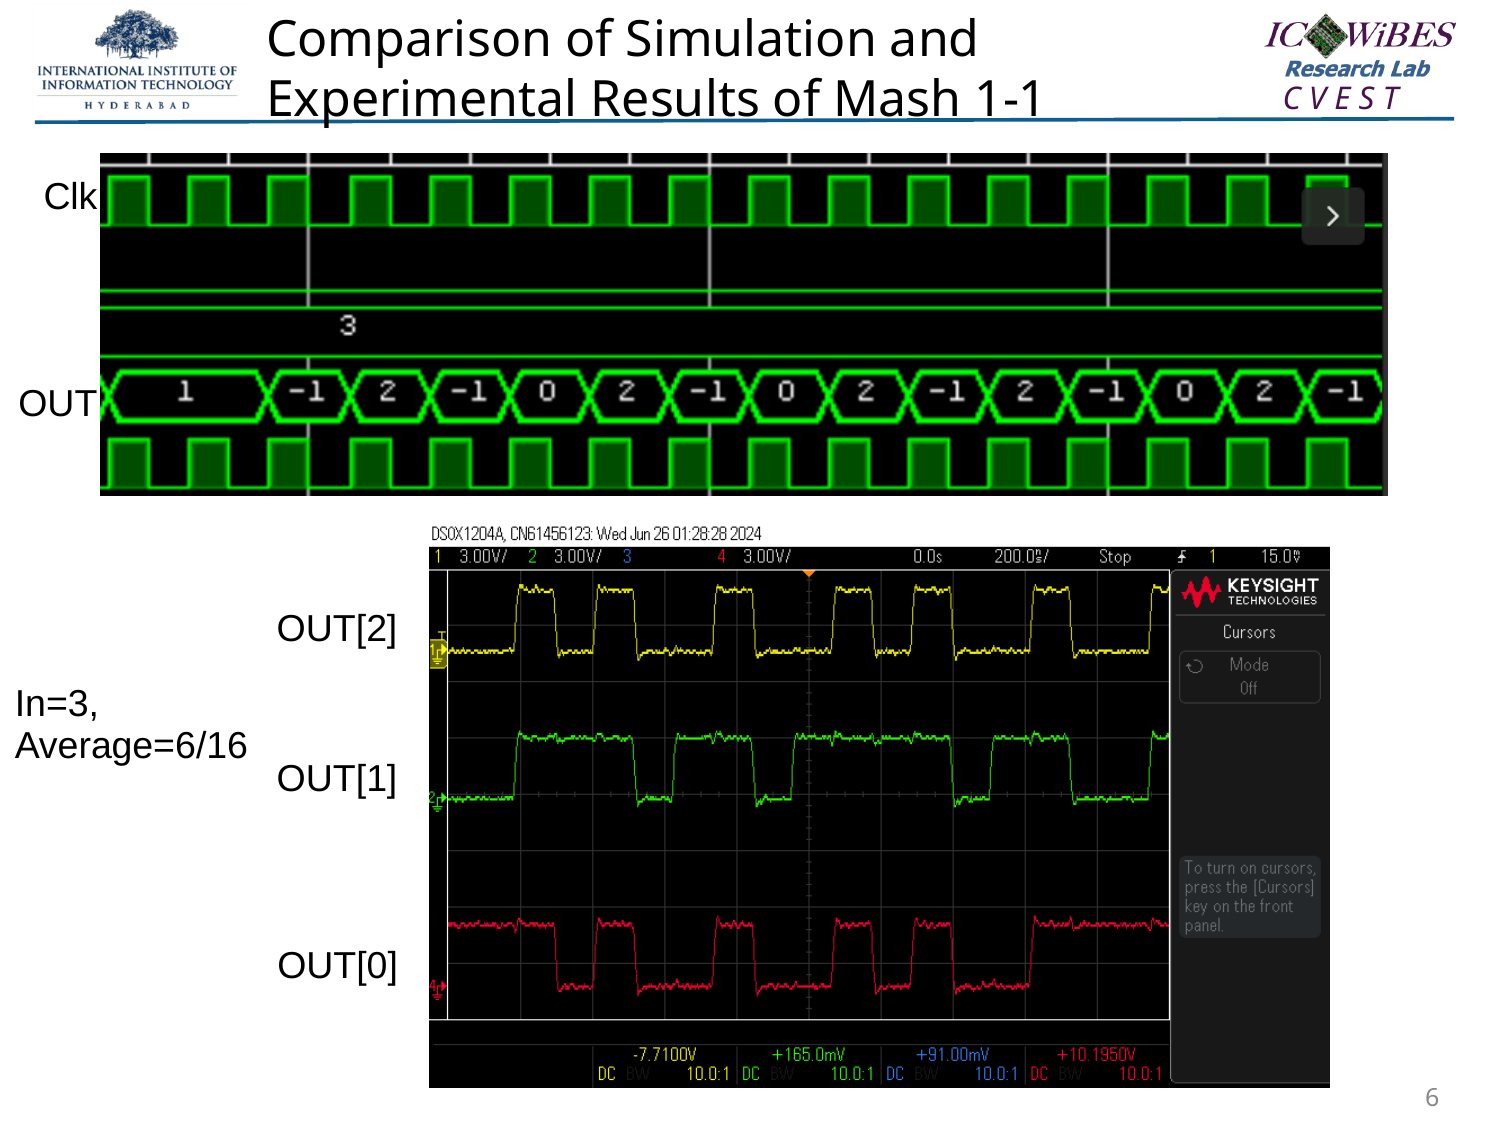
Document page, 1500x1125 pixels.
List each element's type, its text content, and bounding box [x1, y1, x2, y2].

text_box OUT[1] [301, 750, 413, 807]
text_box Clk [28, 168, 113, 225]
text_box OUT[0] [262, 937, 414, 995]
text_box OUT [3, 375, 113, 432]
picture [31, 2, 247, 115]
picture [100, 153, 1388, 496]
text_box OUT[2] [261, 600, 413, 657]
text_box In=3, Average=6/16 [0, 675, 301, 854]
title Comparison of Simulation and Experimental Results of Mash 1-1 [251, 23, 1195, 110]
picture [429, 521, 1330, 1088]
picture [1261, 12, 1458, 82]
slide_number <number> [1329, 1074, 1455, 1123]
